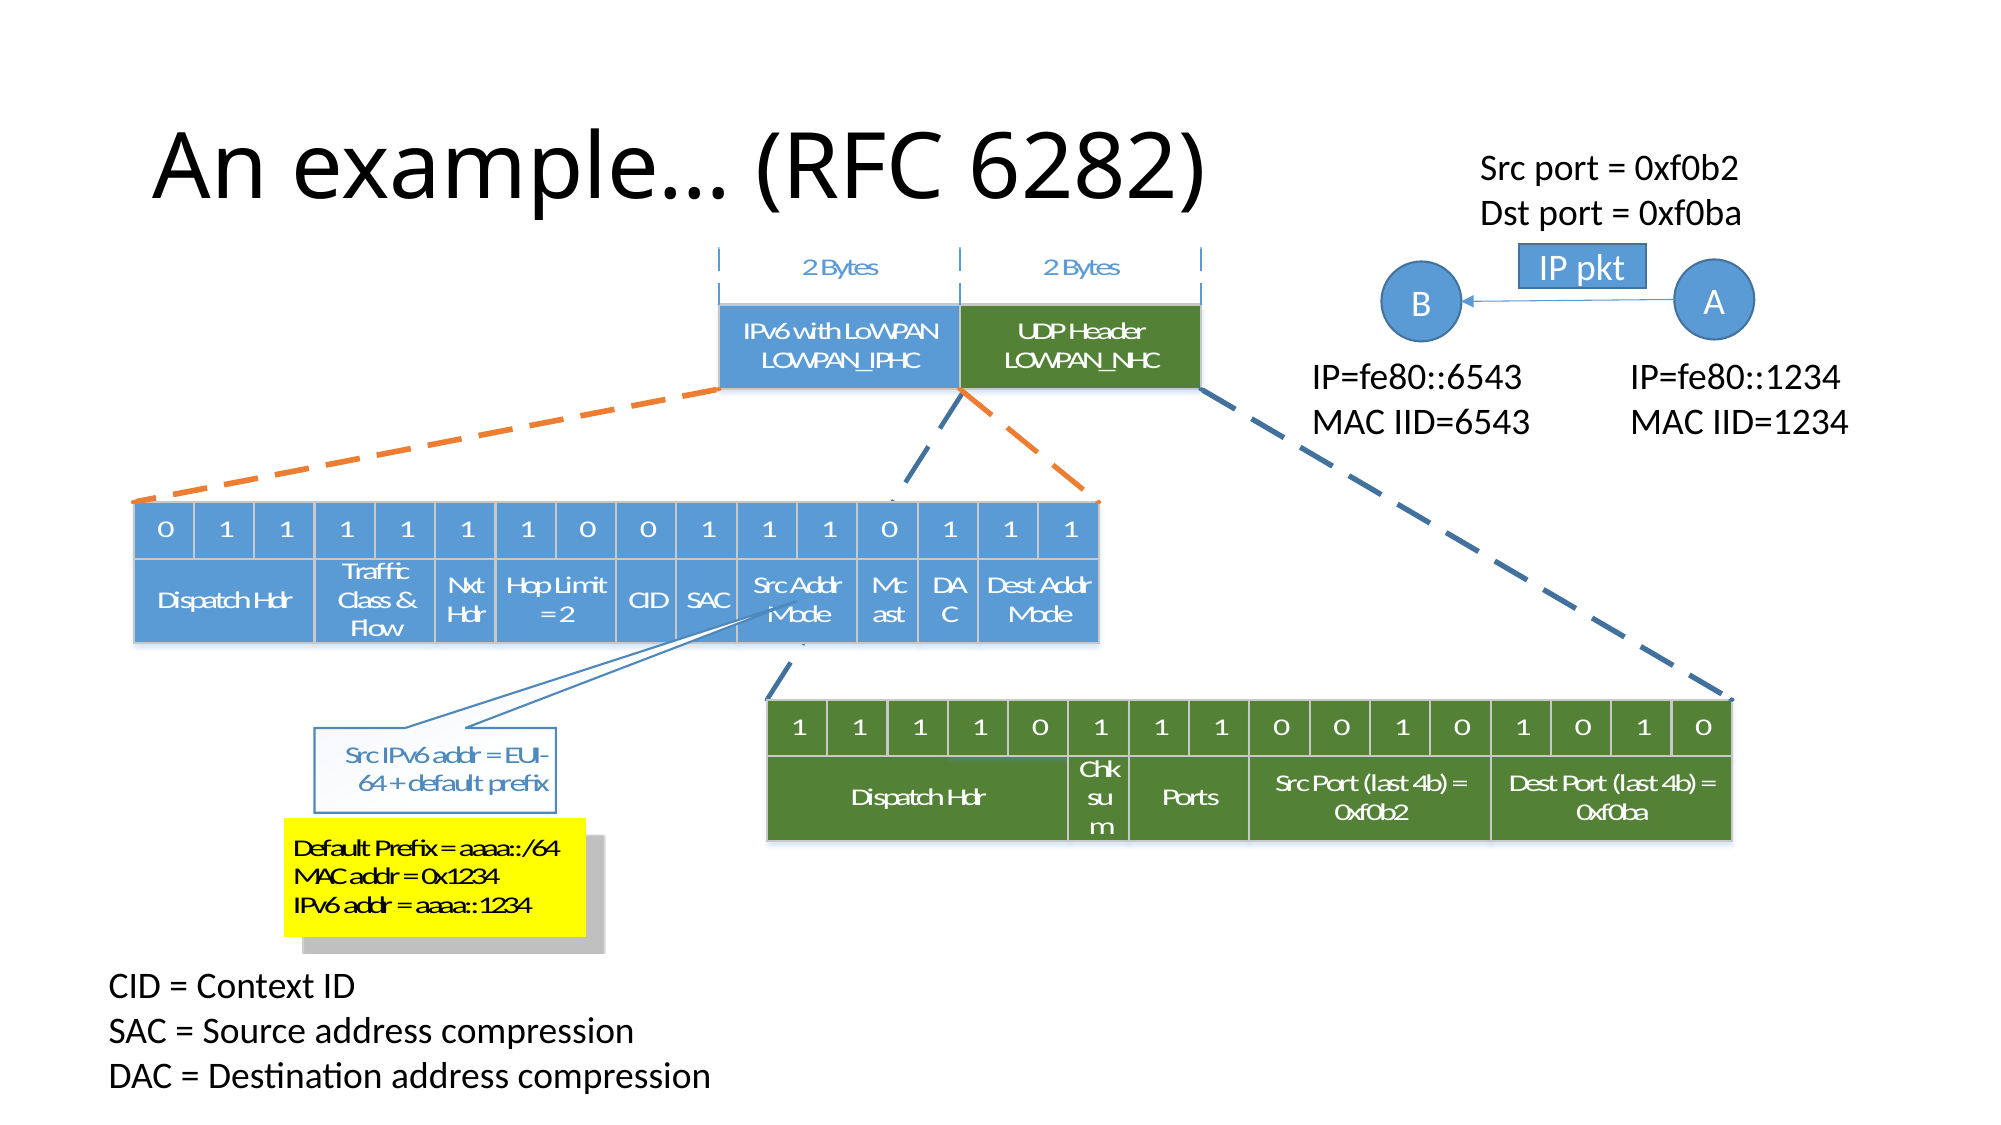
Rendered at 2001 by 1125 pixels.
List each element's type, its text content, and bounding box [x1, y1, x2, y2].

text_box A [1740, 268, 1755, 331]
text_box CID = Context ID SAC = Source address compression DAC = Destination address compression [93, 953, 728, 1104]
text_box Src port = 0xf0b2 Dst port = 0xf0ba [1465, 135, 1758, 241]
picture [124, 244, 1740, 954]
title An example… (RFC 6282) [137, 59, 1863, 278]
text_box IP=fe80::1234 MAC IID=1234 [1740, 344, 1864, 450]
